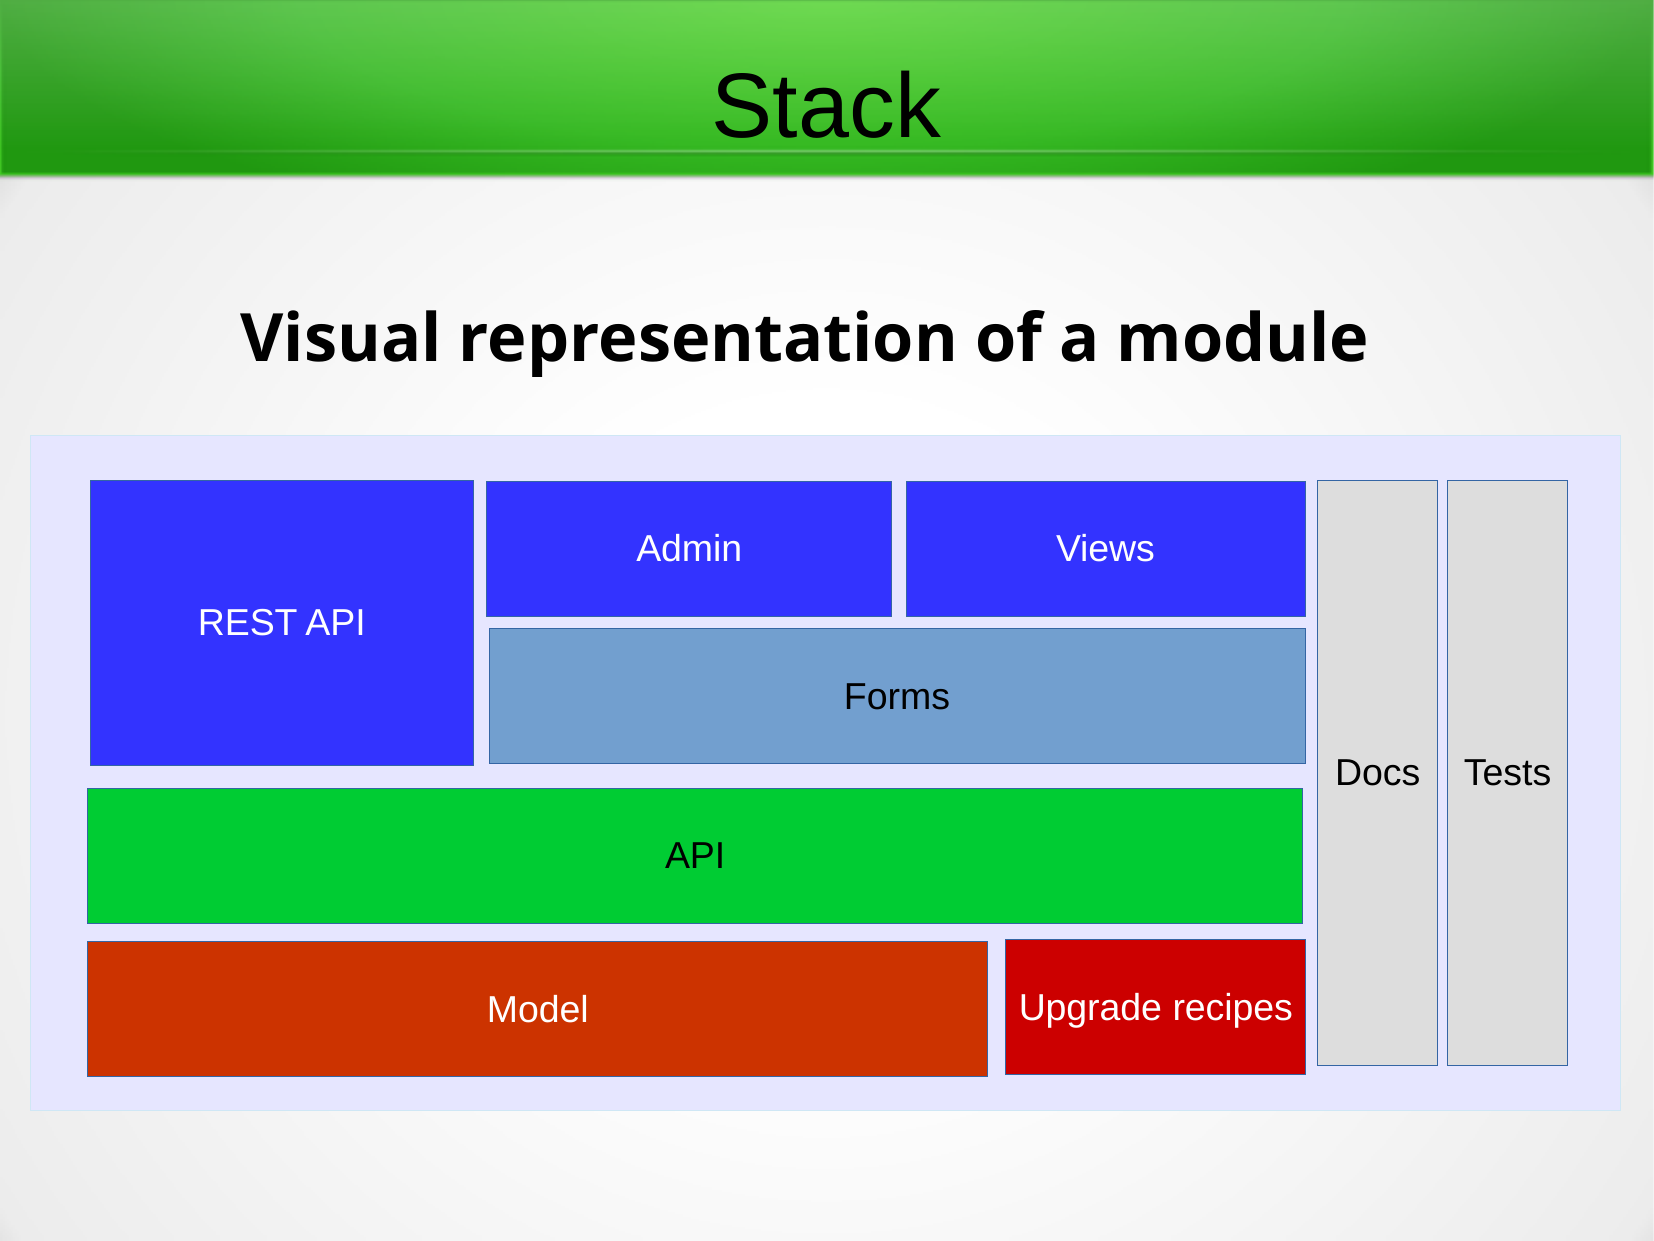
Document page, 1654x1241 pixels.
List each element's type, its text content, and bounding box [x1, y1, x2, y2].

text_box Forms [489, 628, 1306, 764]
text_box Tests [1447, 480, 1568, 1066]
text_box [30, 435, 1621, 1111]
text_box Upgrade recipes [1005, 939, 1306, 1075]
text_box Docs [1317, 480, 1438, 1066]
text_box Visual representation of a module [225, 282, 1433, 390]
text_box Views [906, 481, 1306, 617]
text_box API [87, 788, 1303, 924]
text_box Admin [486, 481, 892, 617]
picture [0, 0, 1654, 1241]
text_box Model [87, 941, 988, 1077]
title Stack [82, 2, 1571, 210]
text_box REST API [90, 480, 474, 766]
